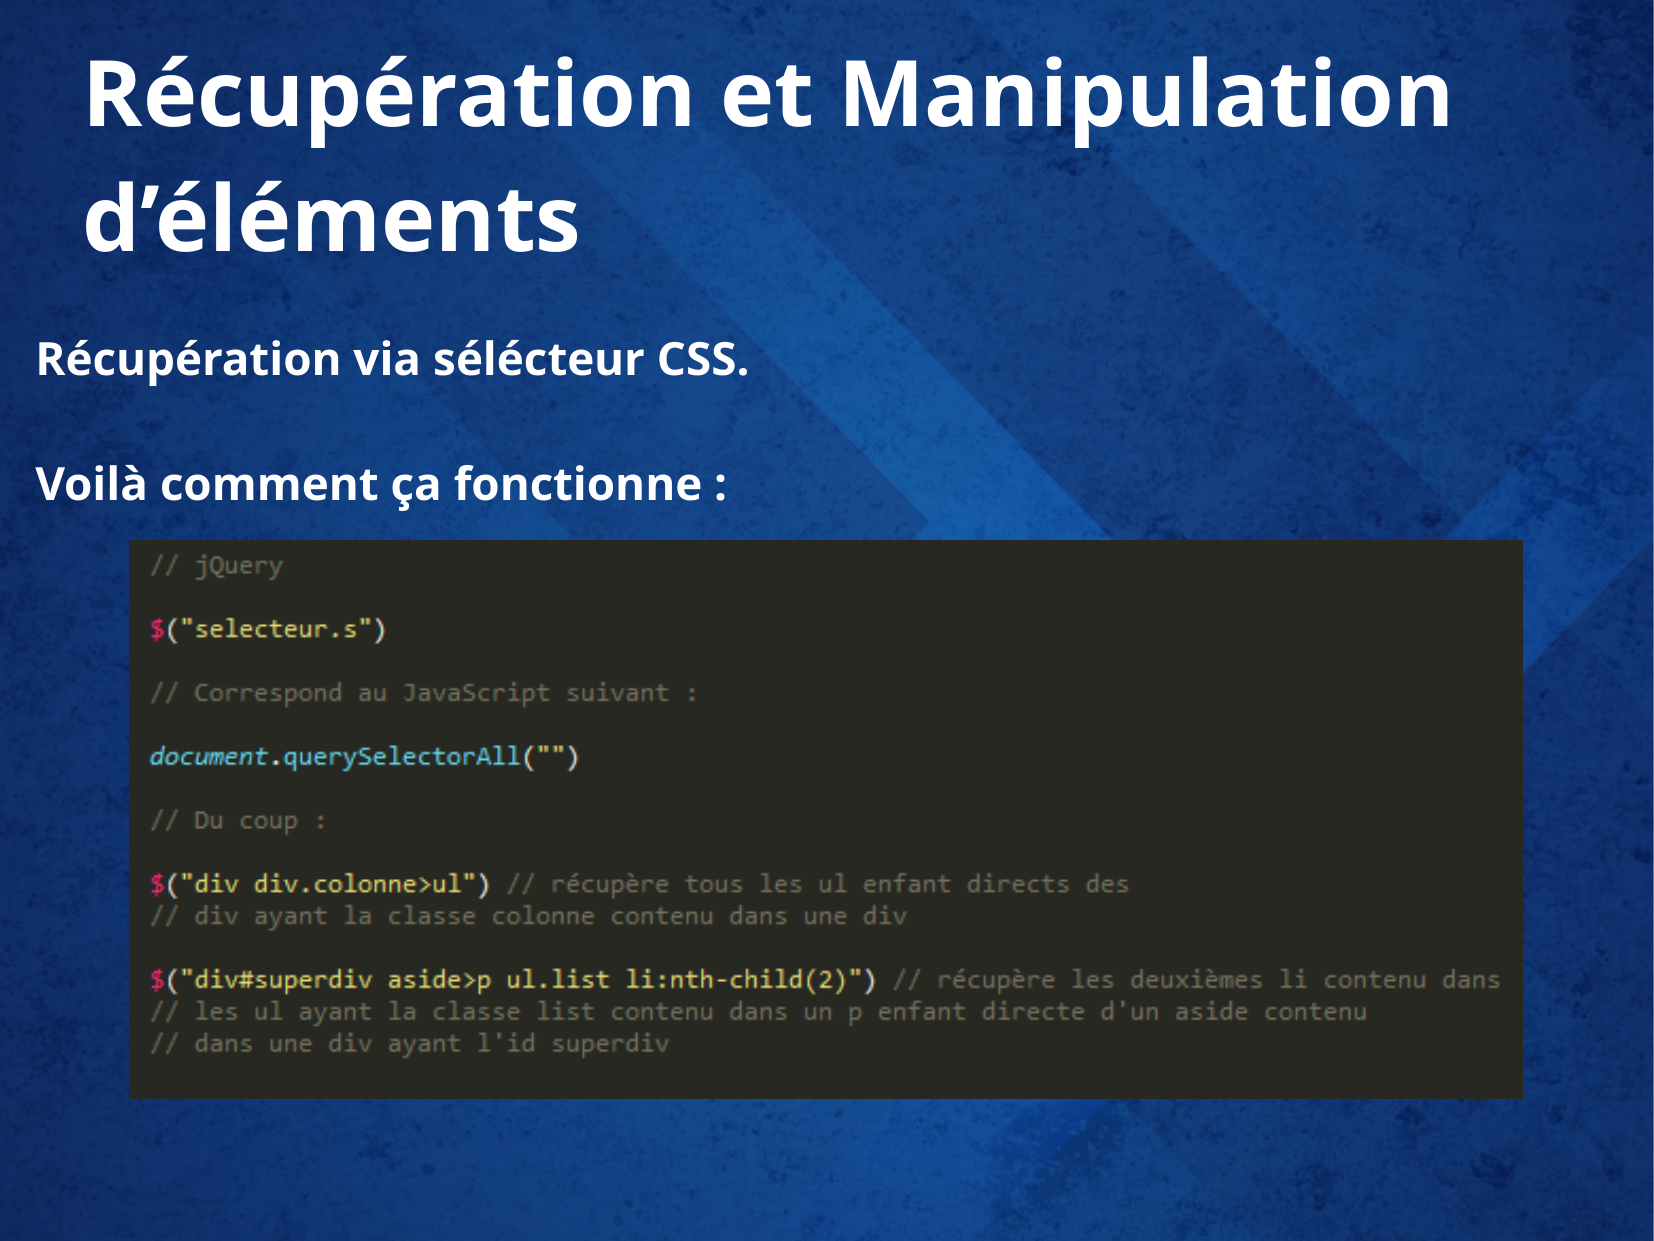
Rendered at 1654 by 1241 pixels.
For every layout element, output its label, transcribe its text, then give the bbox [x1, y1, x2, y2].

title Récupération et Manipulation d’éléments [82, 23, 1571, 283]
picture [0, 0, 1654, 1241]
text_box Récupération via sélécteur CSS. Voilà comment ça fonctionne : [35, 326, 1252, 520]
